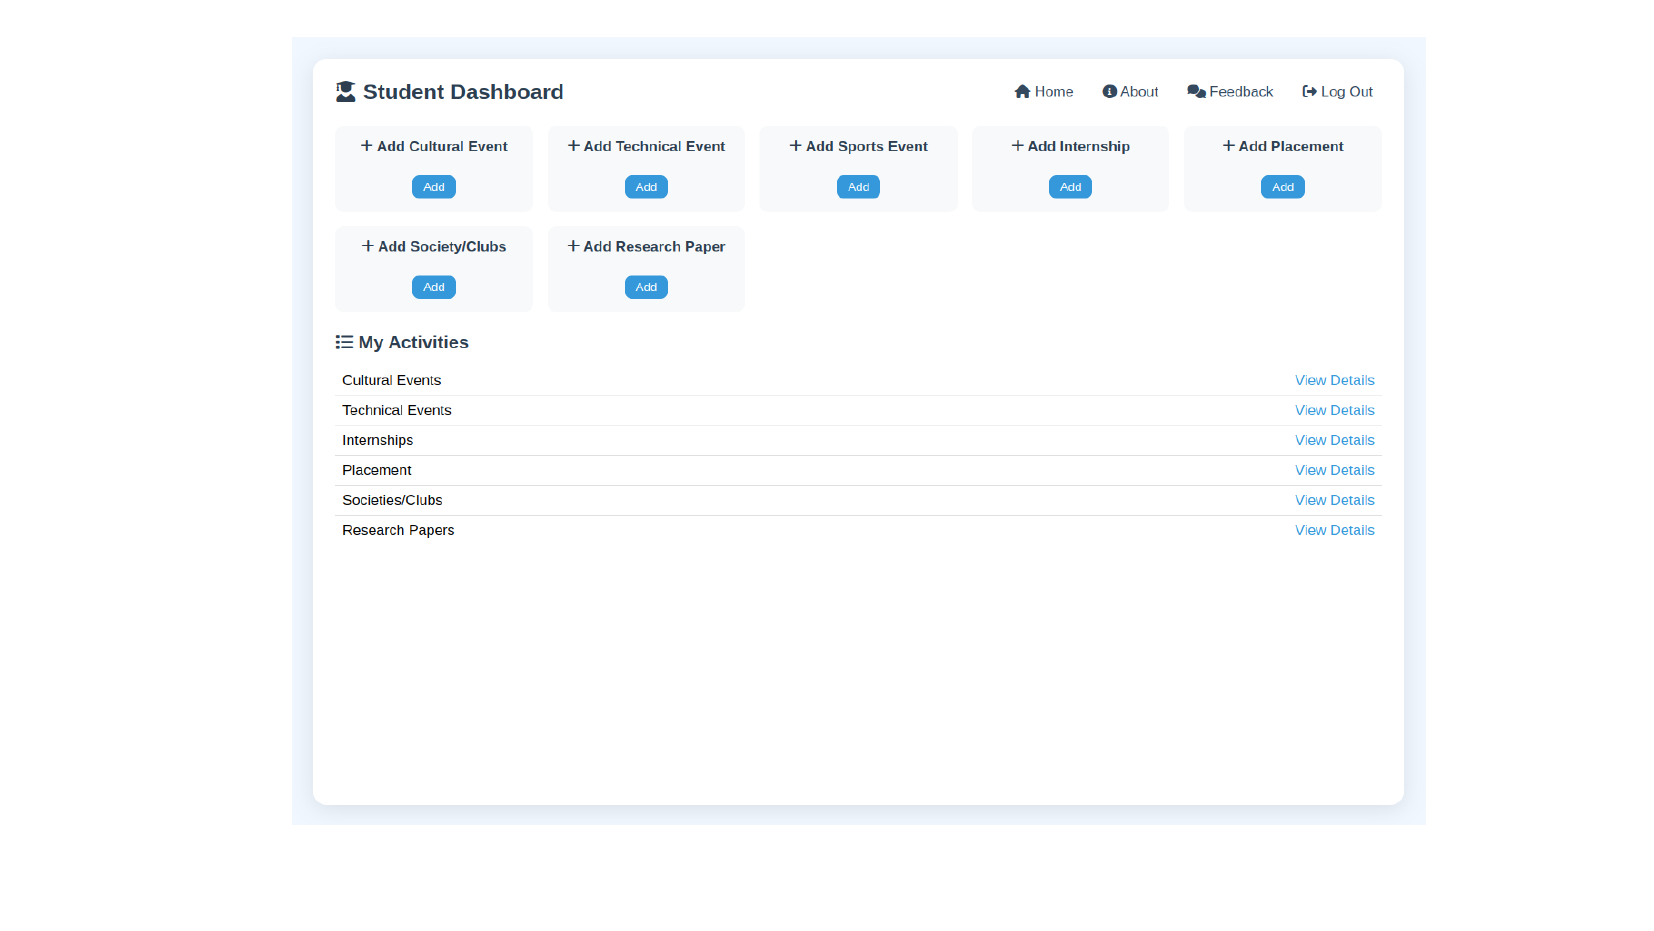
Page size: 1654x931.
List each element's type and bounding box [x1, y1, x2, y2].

picture [292, 37, 1426, 826]
